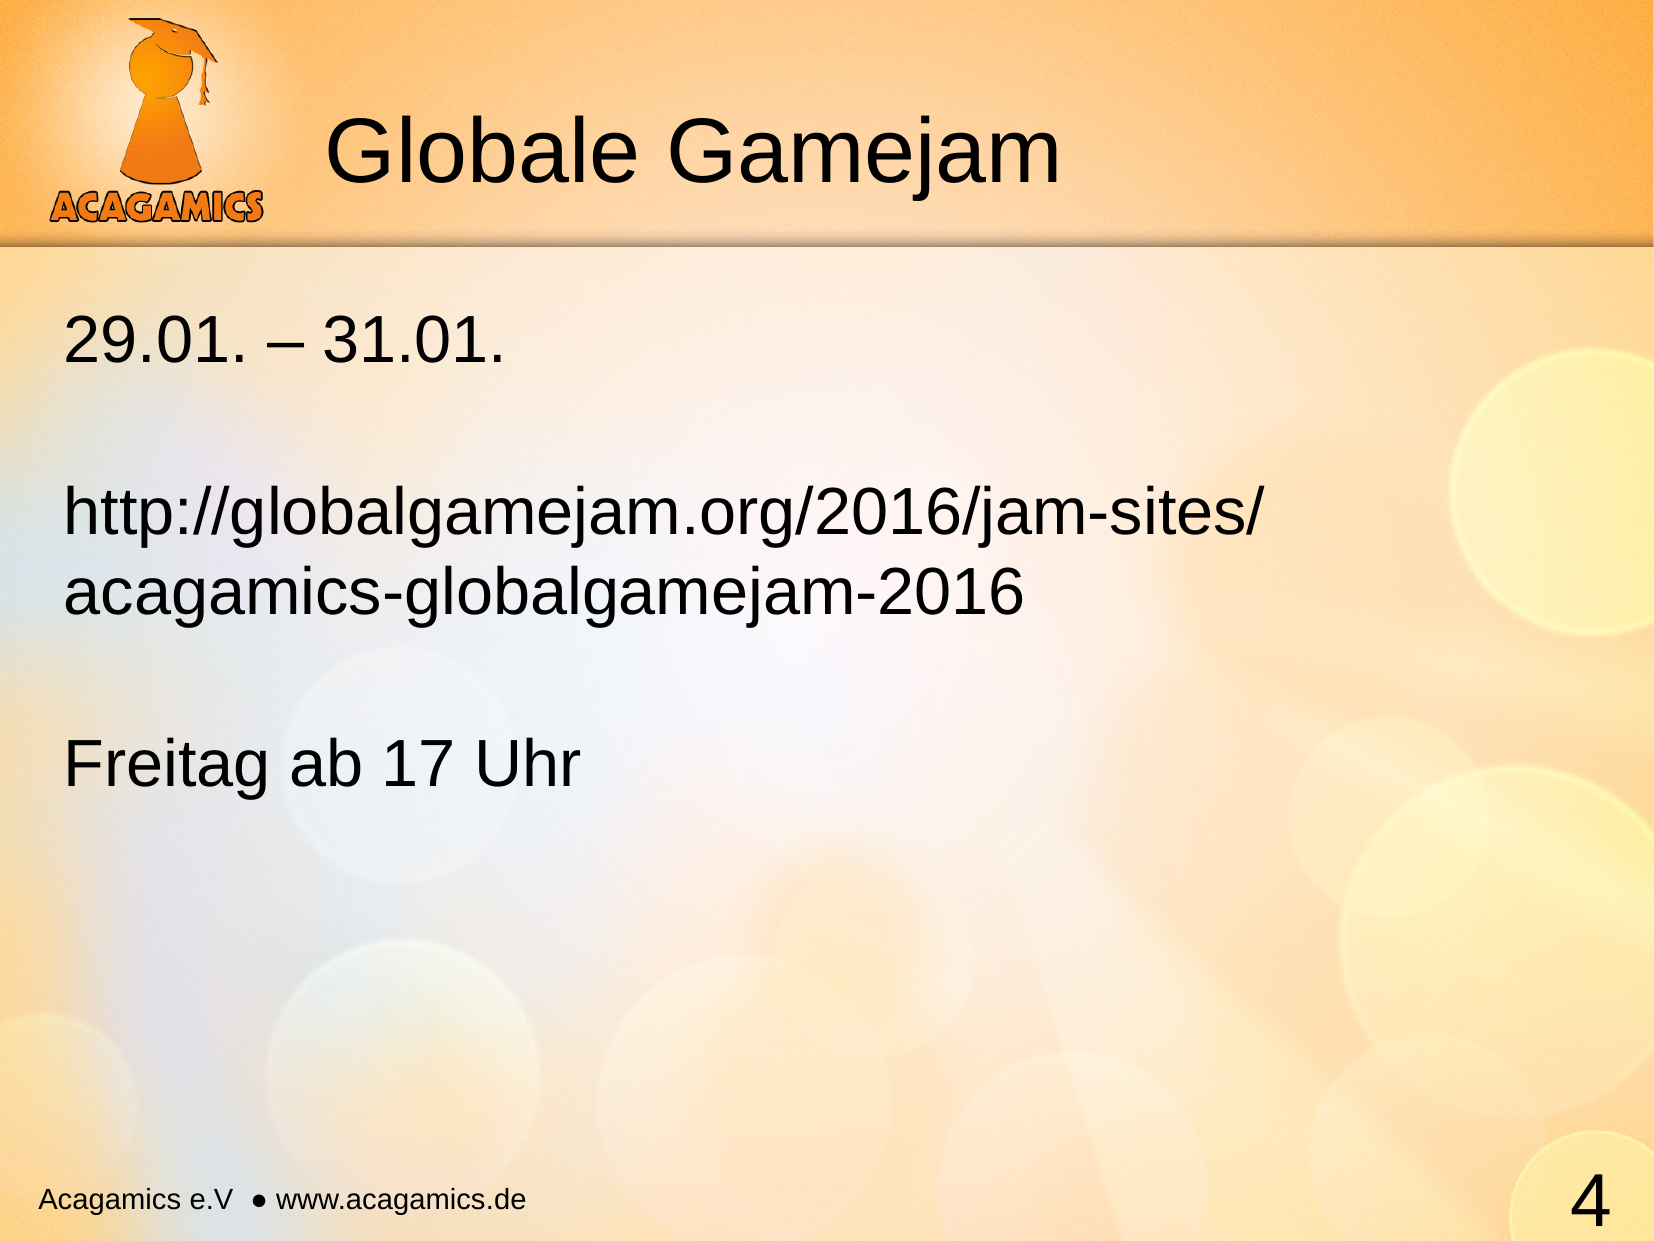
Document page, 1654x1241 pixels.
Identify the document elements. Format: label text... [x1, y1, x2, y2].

list 29.01. – 31.01. http://globalgamejam.org/2016/jam-sites/acagamics-globalgamejam-2016 Freitag ab 17 Uhr [63, 295, 1552, 992]
text_box [1517, 1151, 1654, 1241]
title Globale Gamejam [324, 76, 1571, 216]
